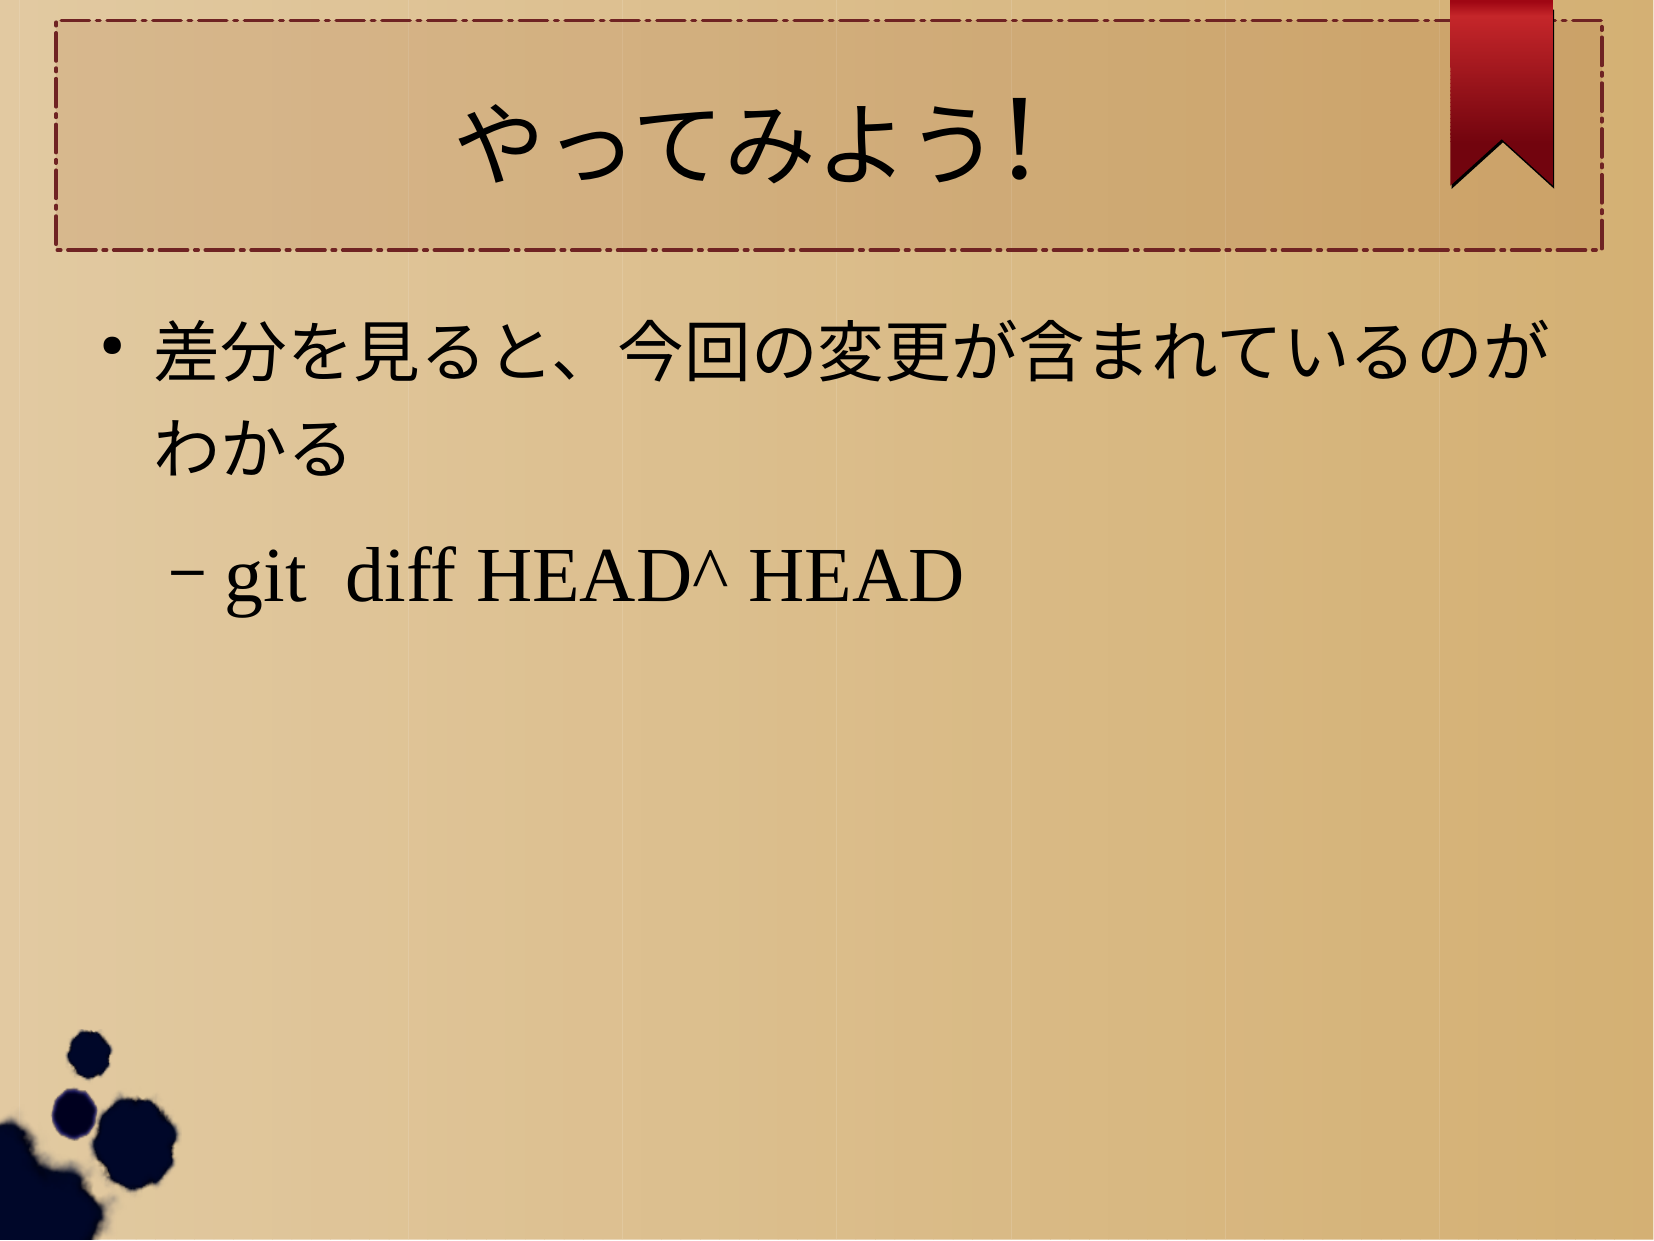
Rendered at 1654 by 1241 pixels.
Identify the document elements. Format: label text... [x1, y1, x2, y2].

list 差分を見ると、今回の変更が含まれているのがわかる git diff HEAD^ HEAD [82, 299, 1571, 1019]
title やってみよう! [82, 47, 1412, 229]
